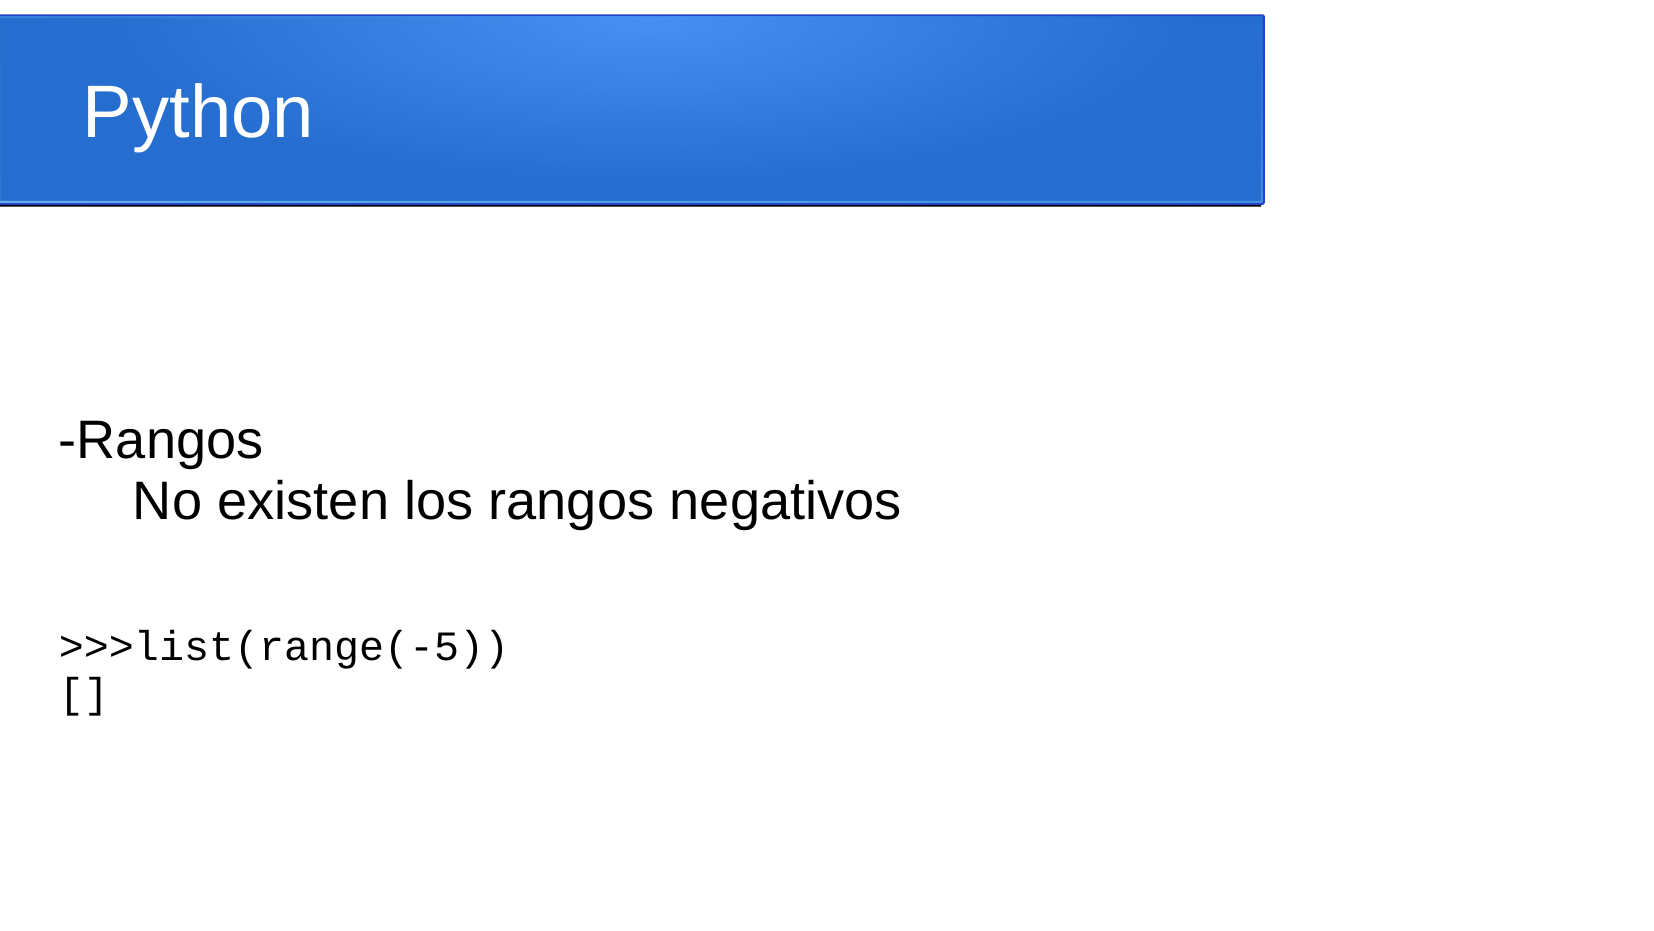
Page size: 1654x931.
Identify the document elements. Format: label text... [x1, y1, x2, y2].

subtitle -Rangos No existen los rangos negativos >>>list(range(-5)) [] [59, 295, 1548, 835]
title Python [82, 35, 1235, 189]
